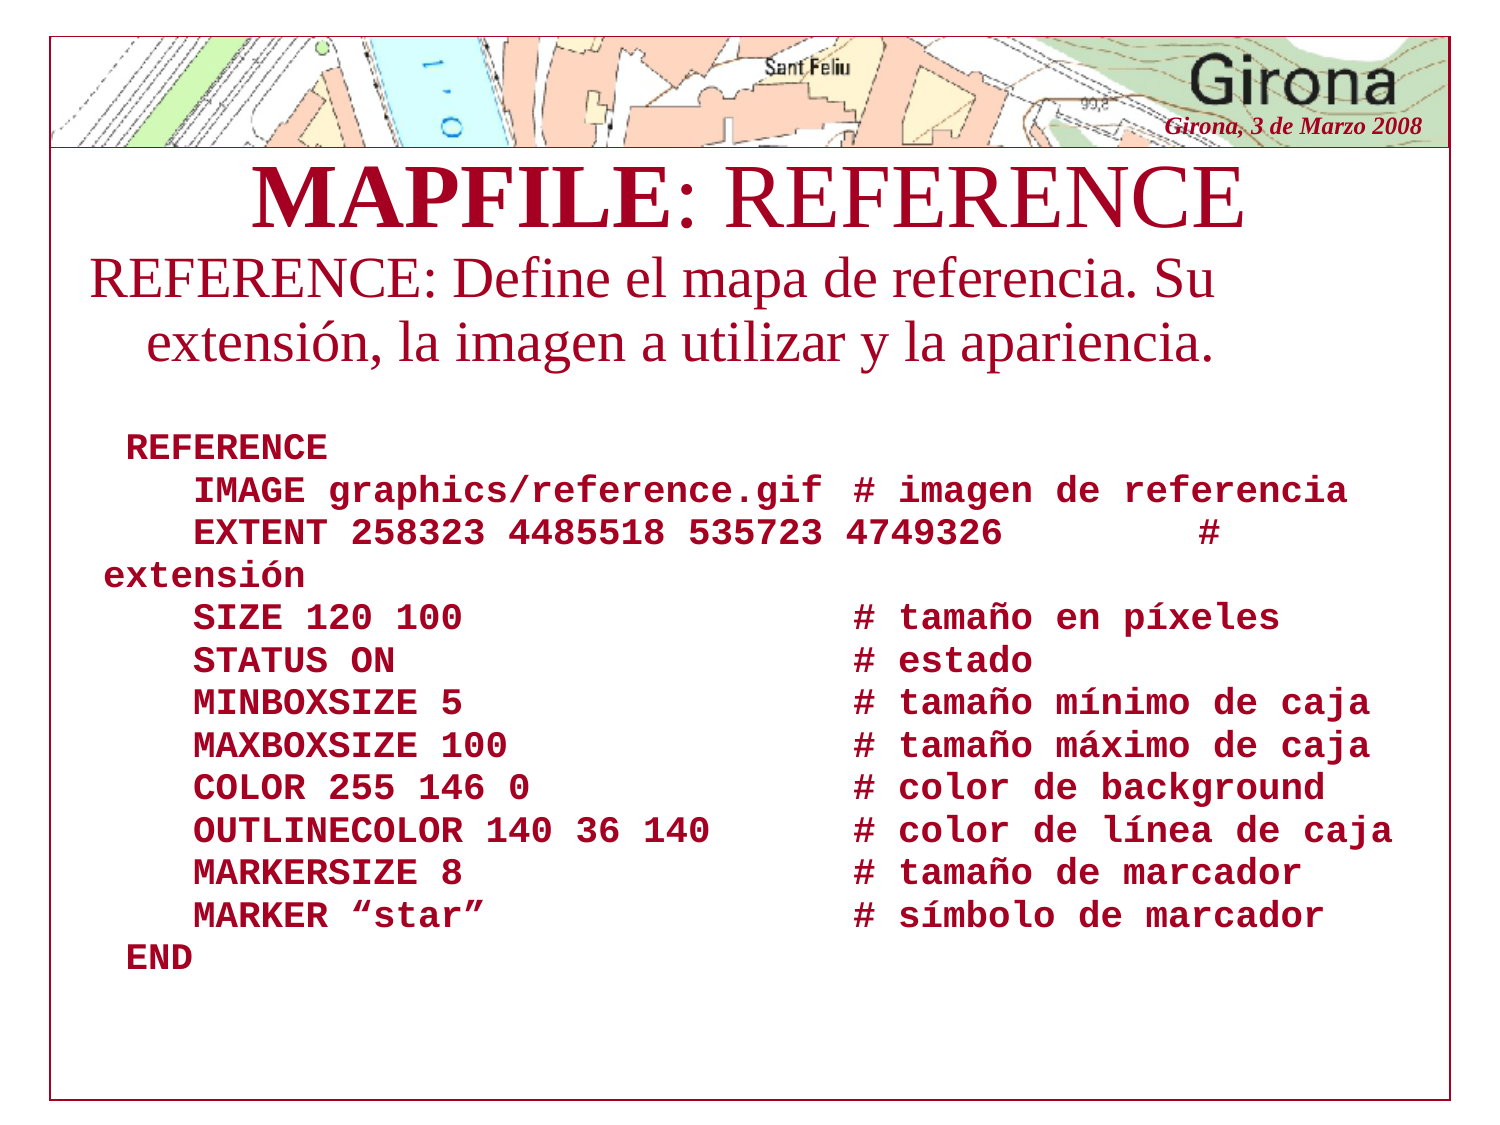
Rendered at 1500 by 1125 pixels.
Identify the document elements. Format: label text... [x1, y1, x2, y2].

text_box REFERENCE IMAGE graphics/reference.gif # imagen de referencia EXTENT 258323 4485518 535723 4749326 # extensión SIZE 120 100 # tamaño en píxeles STATUS ON # estado MINBOXSIZE 5 # tamaño mínimo de caja MAXBOXSIZE 100 # tamaño máximo de caja COLOR 255 146 0 # color de background OUTLINECOLOR 140 36 140 # color de línea de caja MARKERSIZE 8 # tamaño de marcador MARKER “star” # símbolo de marcador END [88, 420, 1435, 989]
list REFERENCE: Define el mapa de referencia. Su extensión, la imagen a utilizar y la apariencia. [75, 237, 1426, 451]
text_box MAPFILE: REFERENCE [76, 149, 1424, 244]
picture [51, 37, 1448, 147]
